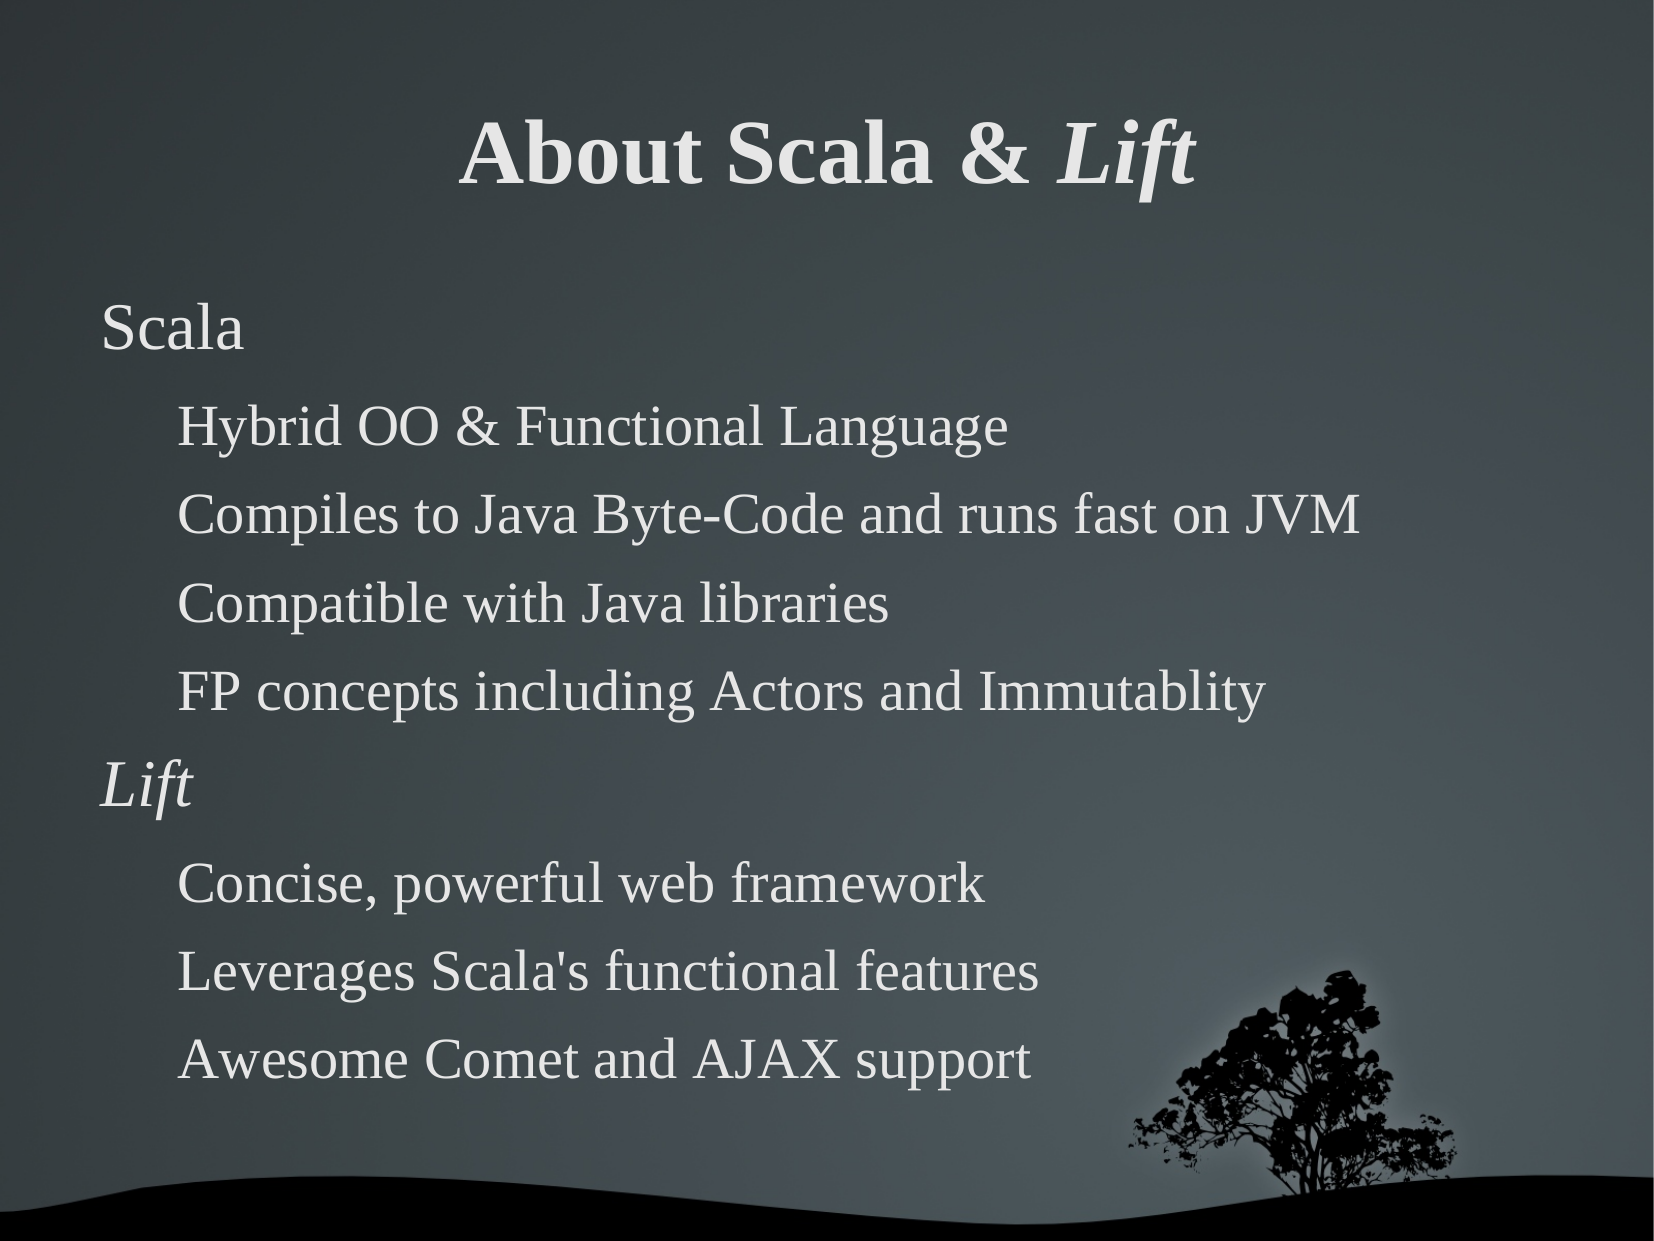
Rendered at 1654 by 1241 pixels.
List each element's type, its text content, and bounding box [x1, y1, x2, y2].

picture [0, 0, 1654, 1241]
list Scala Hybrid OO & Functional Language Compiles to Java Byte-Code and runs fast on JVM Compatible with Java libraries FP concepts including Actors and Immutablity Lift Concise, powerful web framework Leverages Scala's functional features Awesome Comet and AJAX support [82, 290, 1571, 1146]
title About Scala & Lift [82, 56, 1571, 250]
